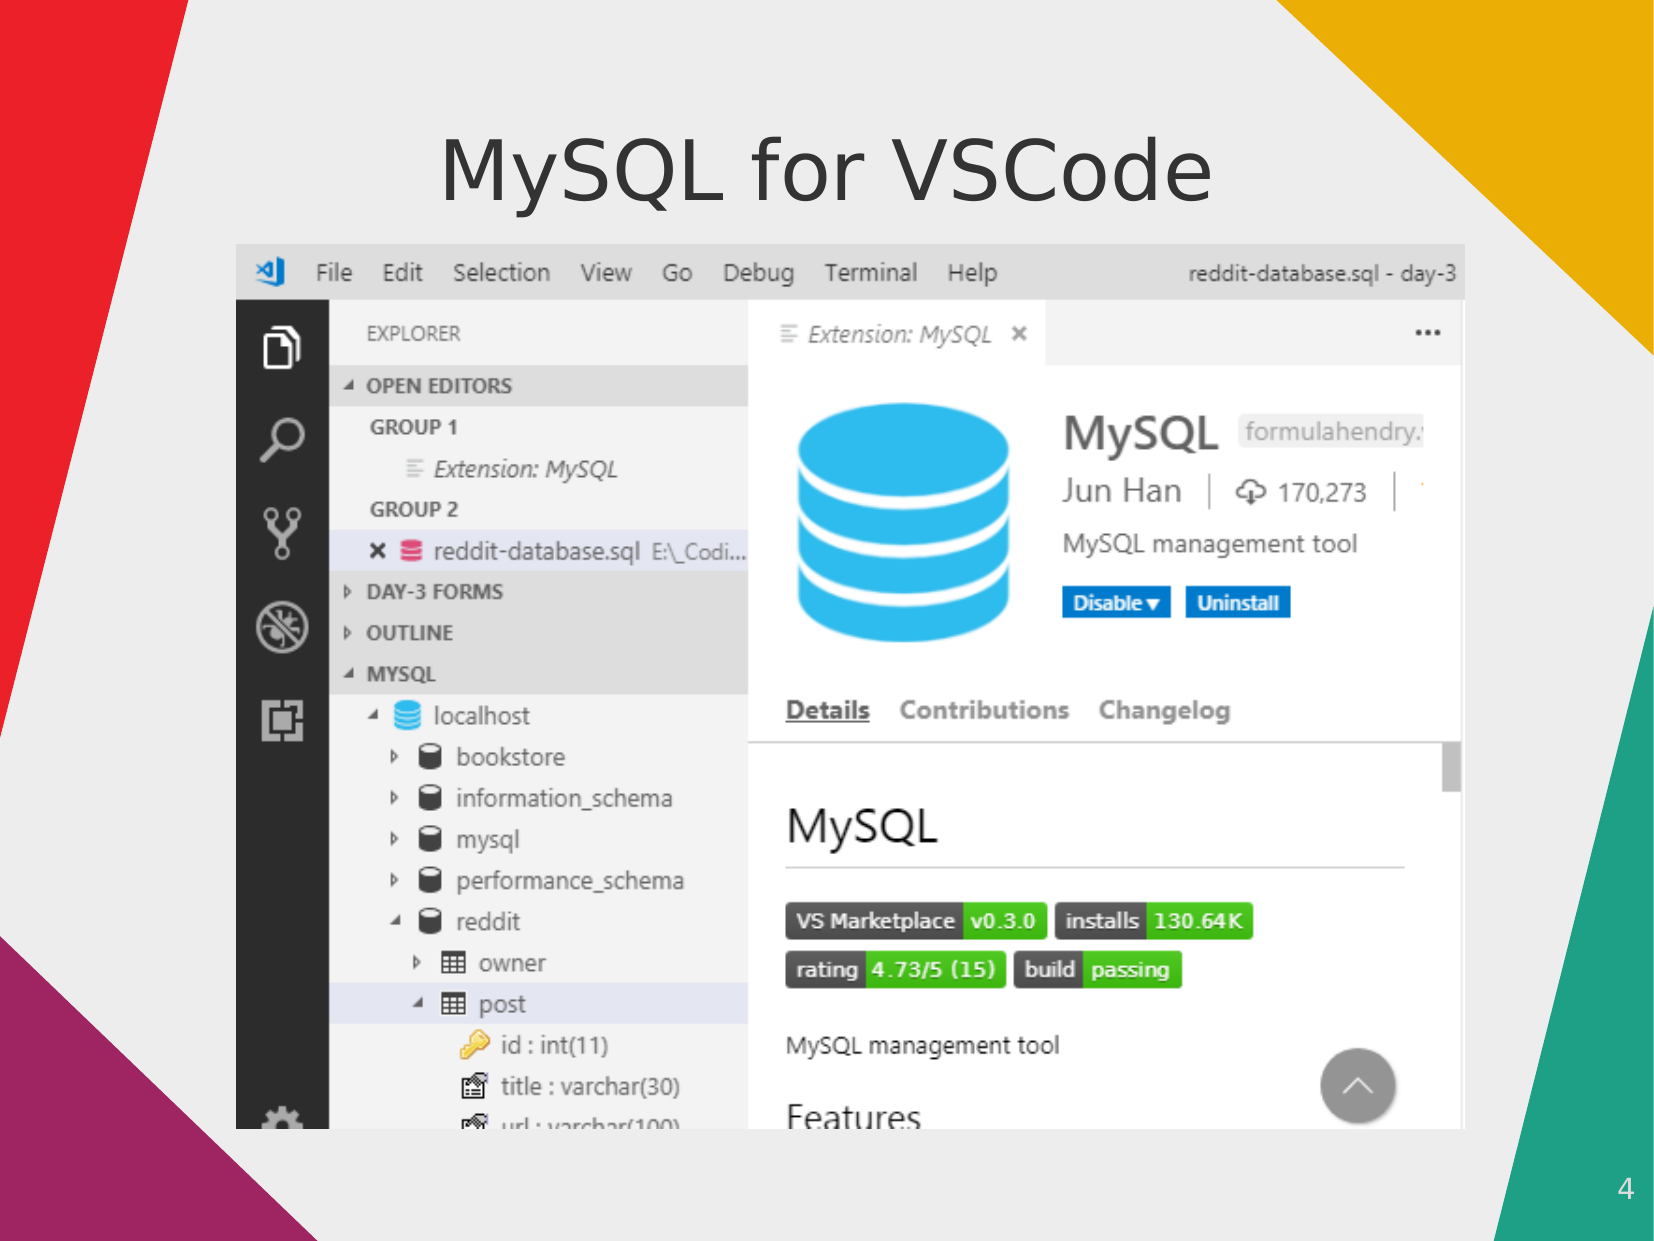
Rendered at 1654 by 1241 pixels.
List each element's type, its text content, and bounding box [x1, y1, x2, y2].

title MySQL for VSCode [114, 73, 1539, 271]
picture [236, 244, 1465, 1129]
